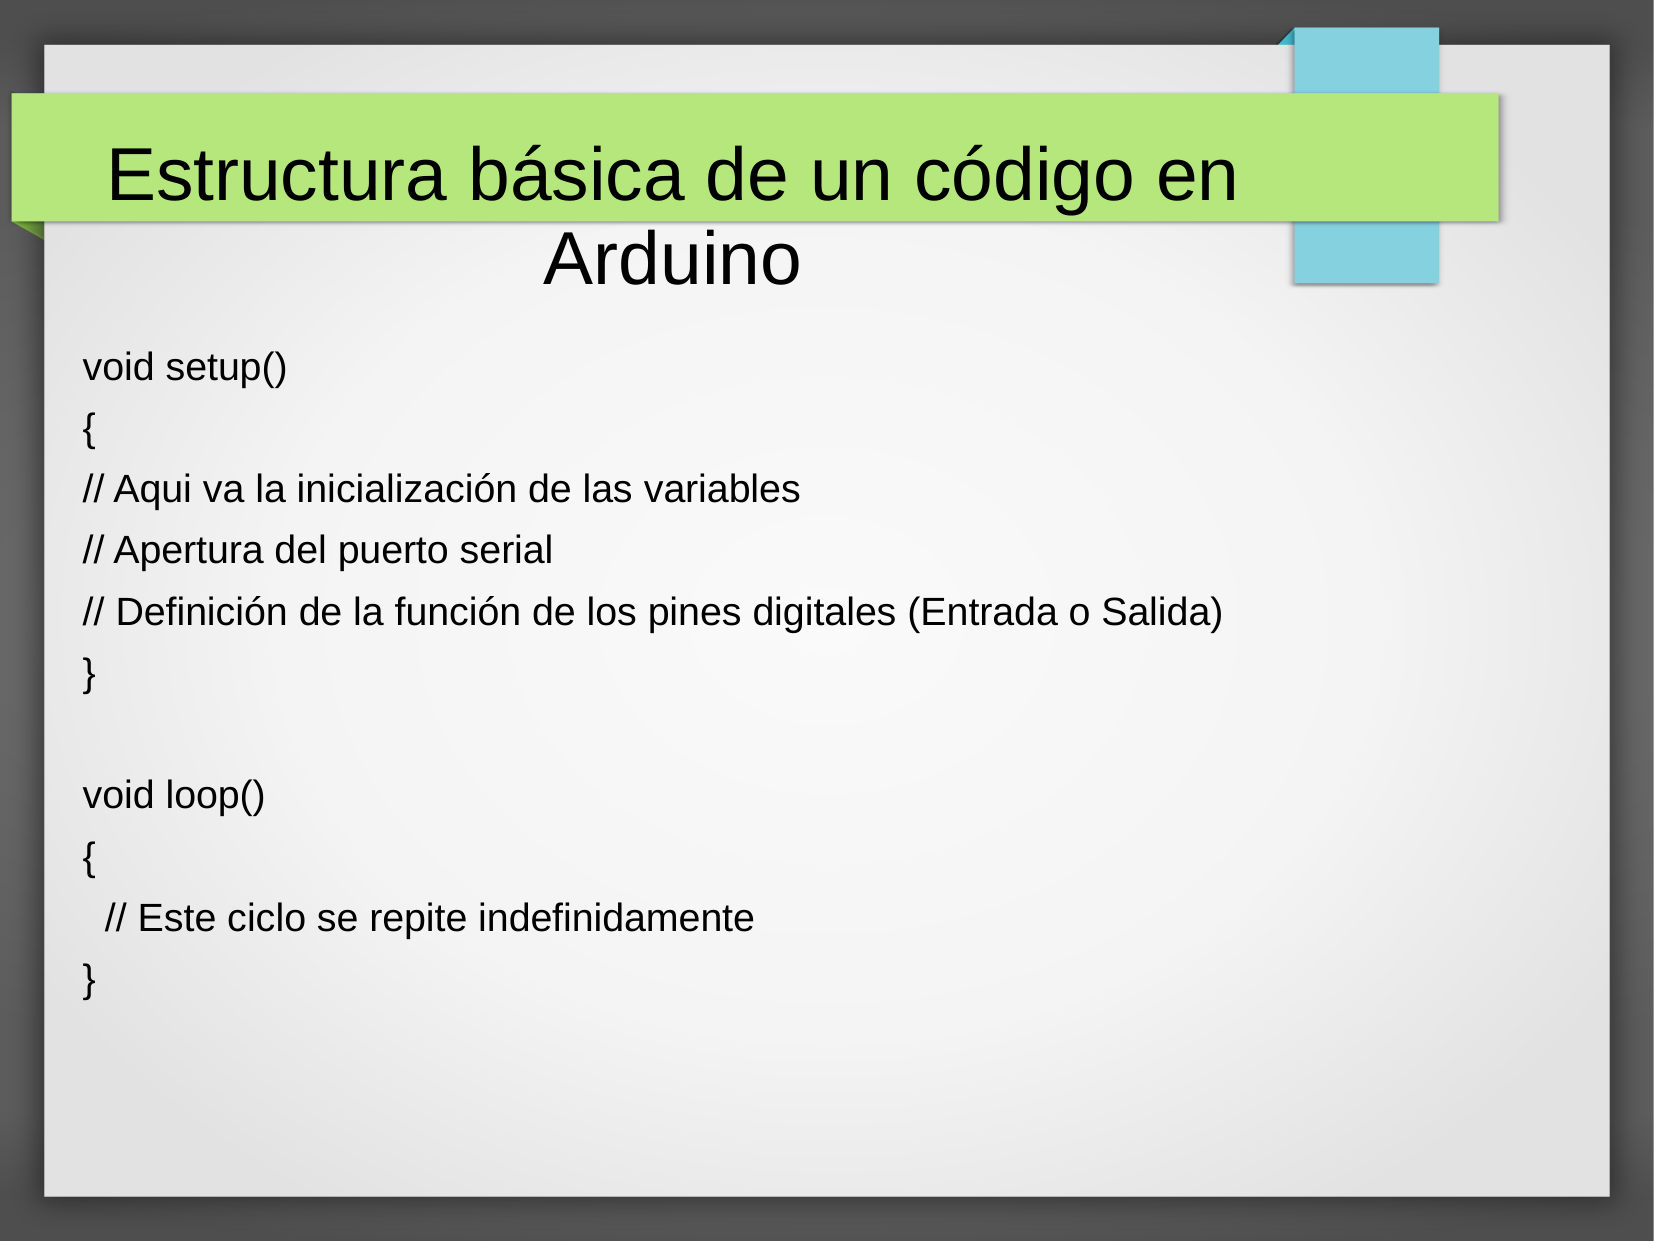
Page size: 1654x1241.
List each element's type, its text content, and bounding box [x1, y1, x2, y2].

list void setup() { // Aqui va la inicialización de las variables // Apertura del puerto serial // Definición de la función de los pines digitales (Entrada o Salida) } void loop() { // Este ciclo se repite indefinidamente } [82, 345, 1571, 1010]
title Estructura básica de un código en Arduino [82, 118, 1264, 316]
picture [0, 0, 1654, 1241]
